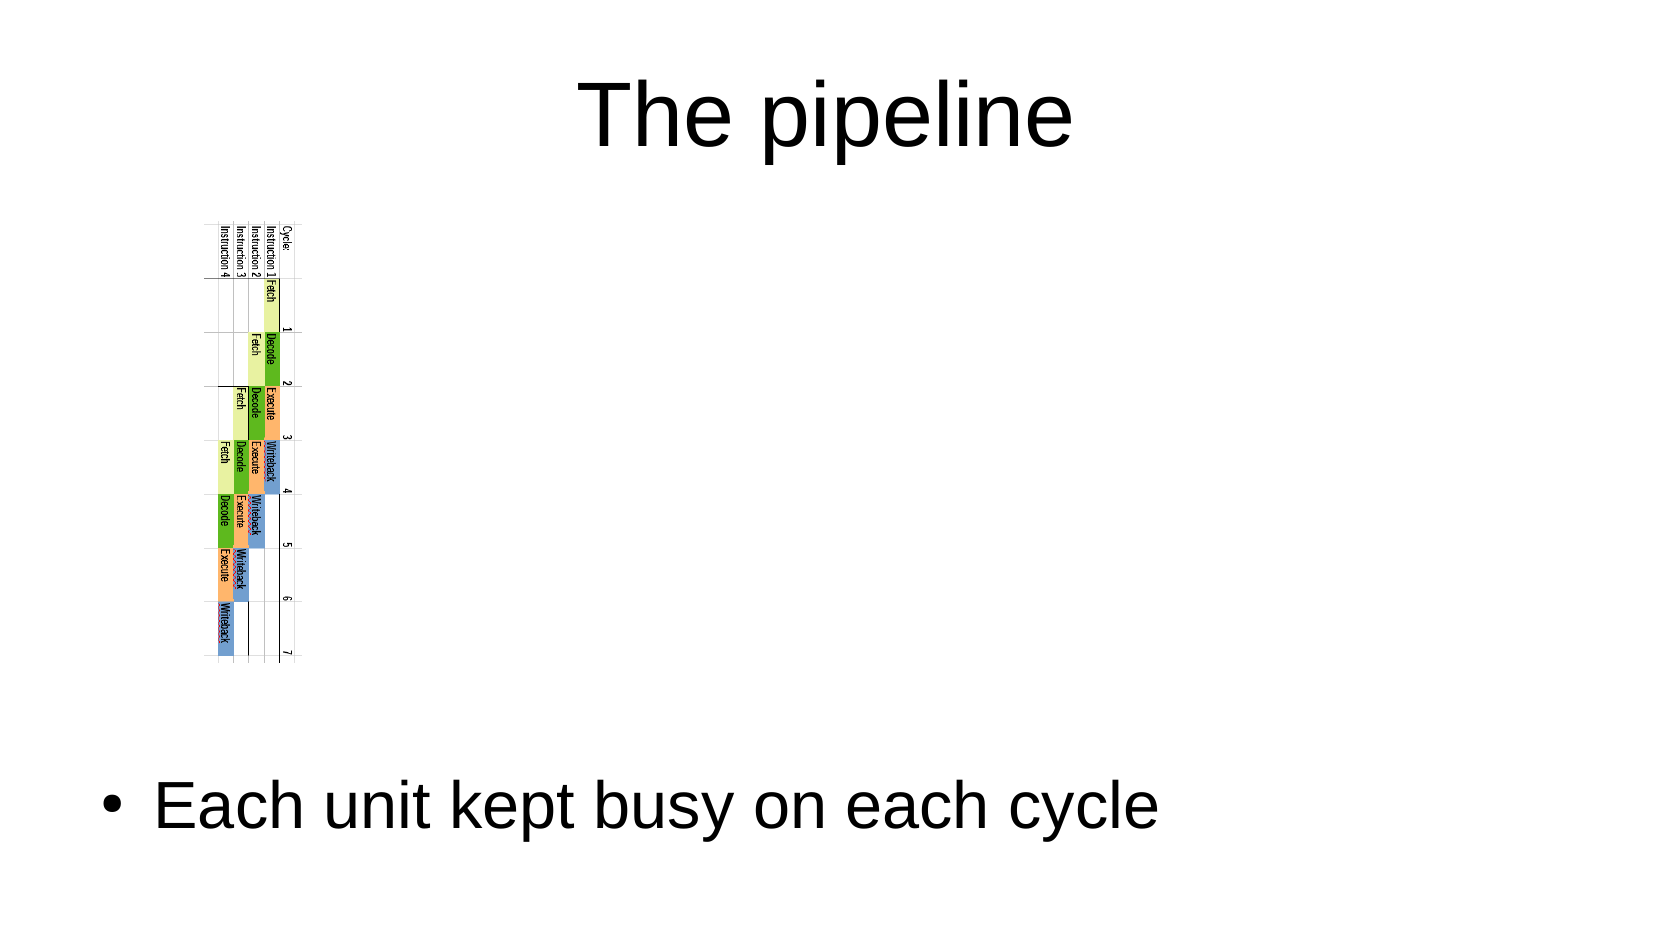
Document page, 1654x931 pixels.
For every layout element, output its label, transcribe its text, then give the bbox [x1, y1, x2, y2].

picture [11, 200, 1654, 745]
list Each unit kept busy on each cycle [82, 767, 1571, 931]
title The pipeline [82, 37, 1571, 193]
